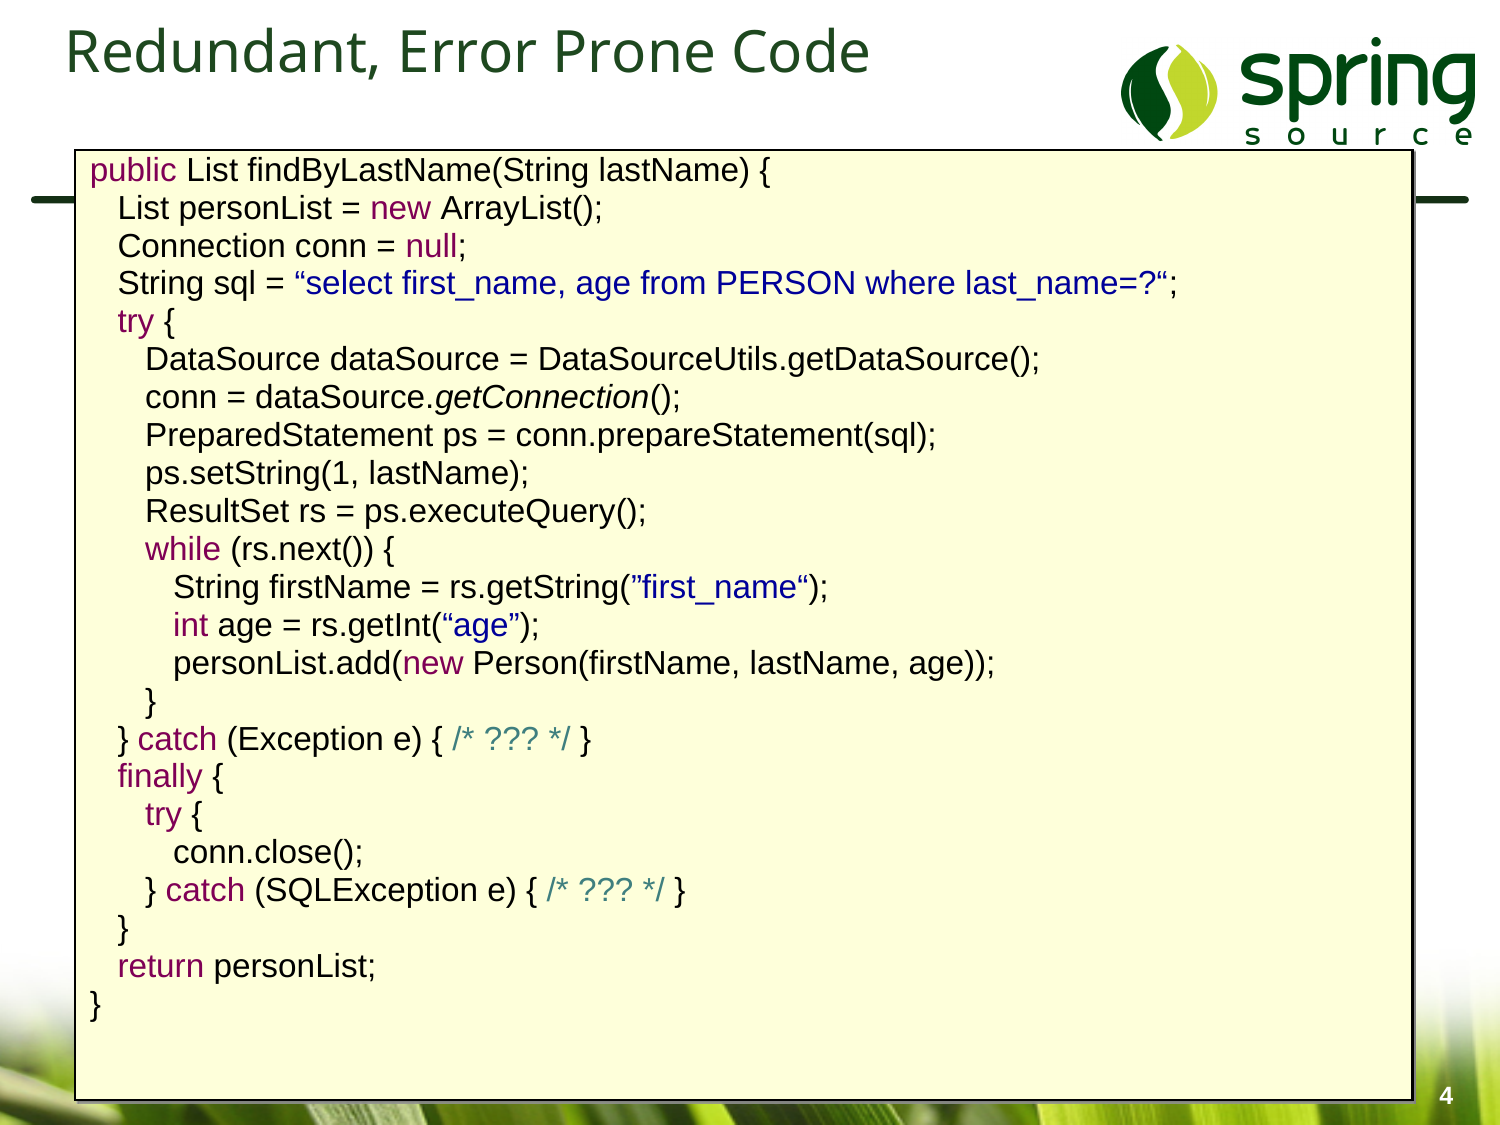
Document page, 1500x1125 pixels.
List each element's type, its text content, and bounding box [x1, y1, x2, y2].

title Redundant, Error Prone Code [50, 0, 1326, 100]
text_box public List findByLastName(String lastName) { List personList = new ArrayList(); Connection conn = null; String sql = “select first_name, age from PERSON where last_name=?“; try { DataSource dataSource = DataSourceUtils.getDataSource(); conn = dataSource.getConnection(); PreparedStatement ps = conn.prepareStatement(sql); ps.setString(1, lastName); ResultSet rs = ps.executeQuery(); while (rs.next()) { String firstName = rs.getString(”first_name“); int age = rs.getInt(“age”); personList.add(new Person(firstName, lastName, age)); } } catch (Exception e) { /* ??? */ } finally { try { conn.close(); } catch (SQLException e) { /* ??? */ } } return personList; } [75, 149, 1413, 1100]
picture [0, 944, 1500, 1125]
picture [1121, 37, 1475, 145]
